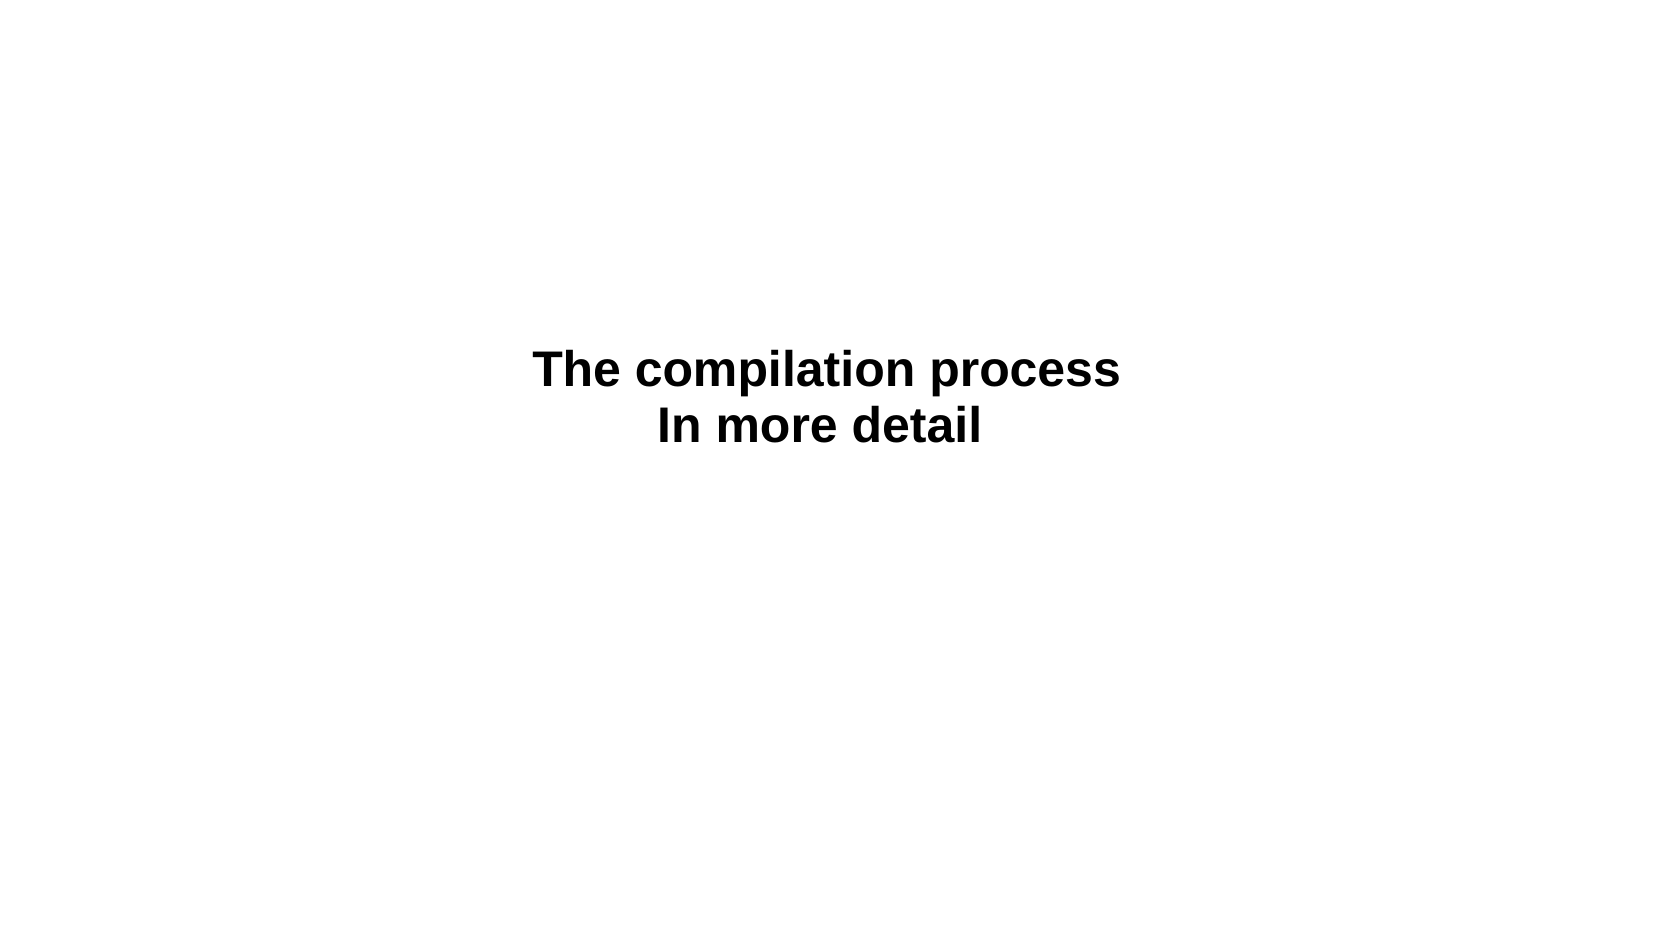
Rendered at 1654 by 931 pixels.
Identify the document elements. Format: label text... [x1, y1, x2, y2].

subtitle The compilation process In more detail [82, 37, 1571, 757]
